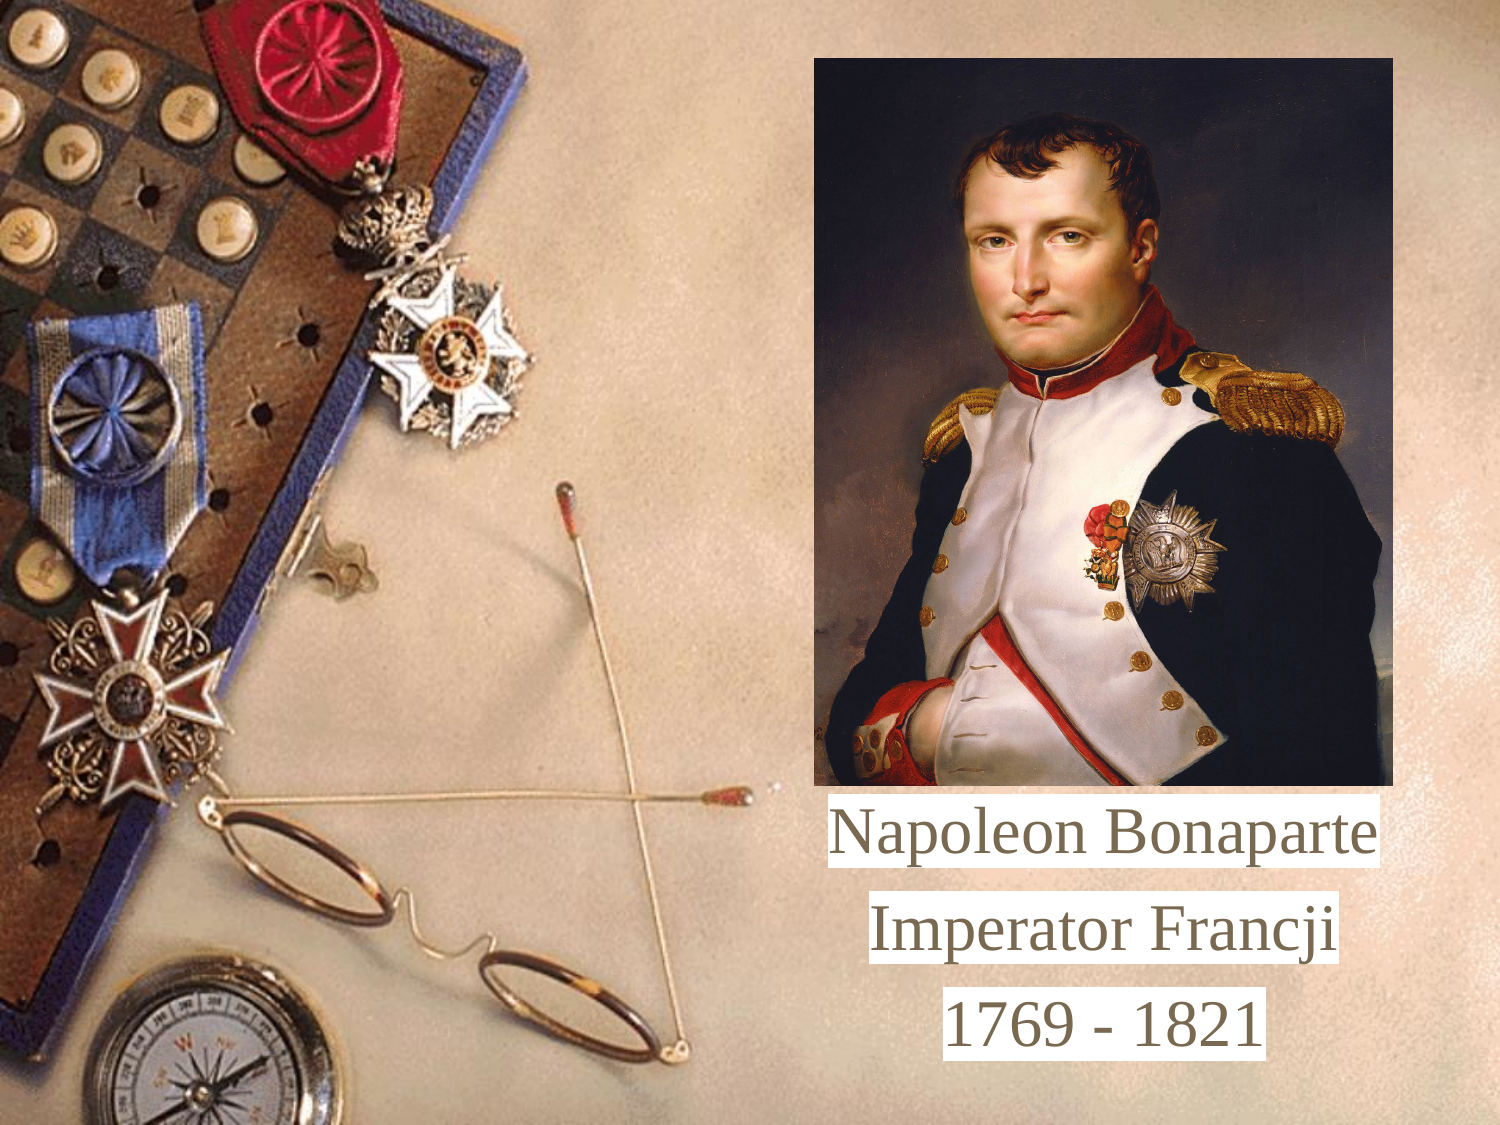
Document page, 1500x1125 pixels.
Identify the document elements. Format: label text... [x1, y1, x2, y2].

subtitle Napoleon Bonaparte Imperator Francji 1769 - 1821 [779, 779, 1430, 1068]
picture [0, 0, 1500, 1125]
